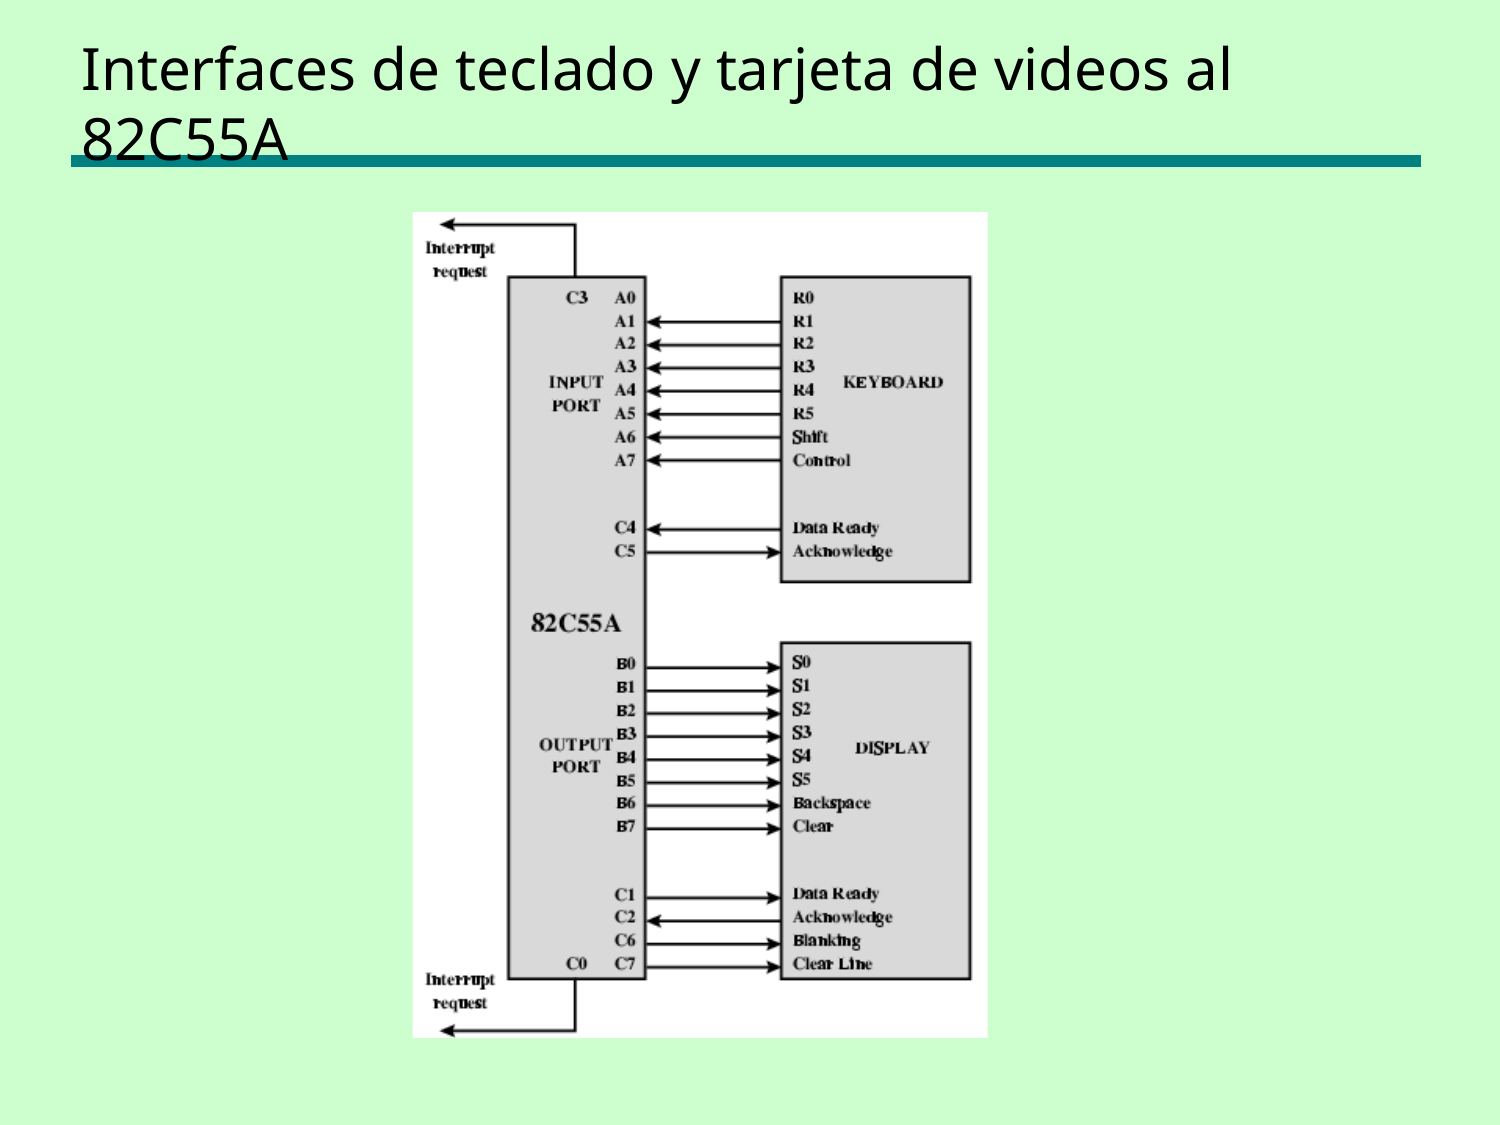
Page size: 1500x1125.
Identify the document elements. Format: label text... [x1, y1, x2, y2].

picture [412, 212, 988, 1038]
title Interfaces de teclado y tarjeta de videos al 82C55A [66, 24, 1413, 163]
